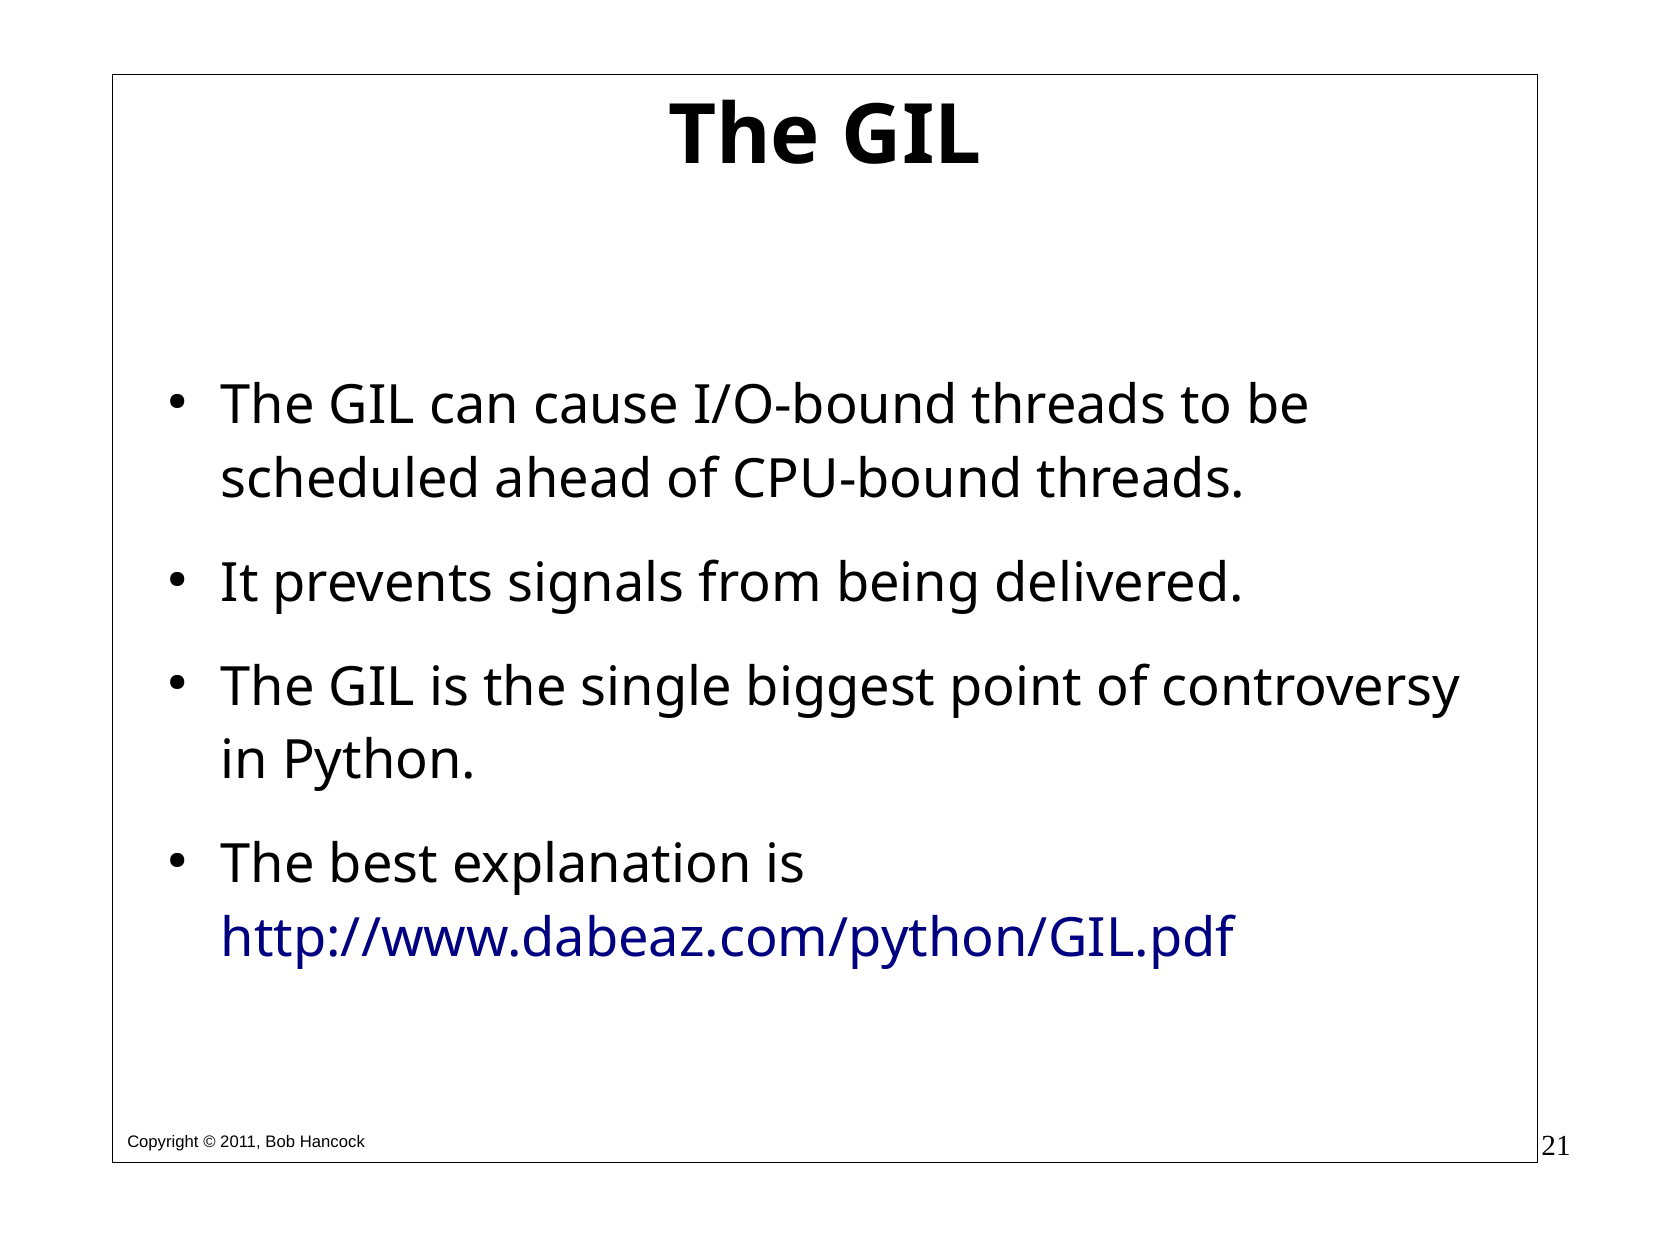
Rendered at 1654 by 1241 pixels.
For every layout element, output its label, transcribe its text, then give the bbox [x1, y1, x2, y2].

title The GIL [112, 75, 1538, 188]
text_box Copyright © 2011, Bob Hancock [112, 1125, 381, 1159]
list The GIL can cause I/O-bound threads to be scheduled ahead of CPU-bound threads. It prevents signals from being delivered. The GIL is the single biggest point of controversy in Python. The best explanation is http://www.dabeaz.com/python/GIL.pdf [150, 262, 1501, 1126]
